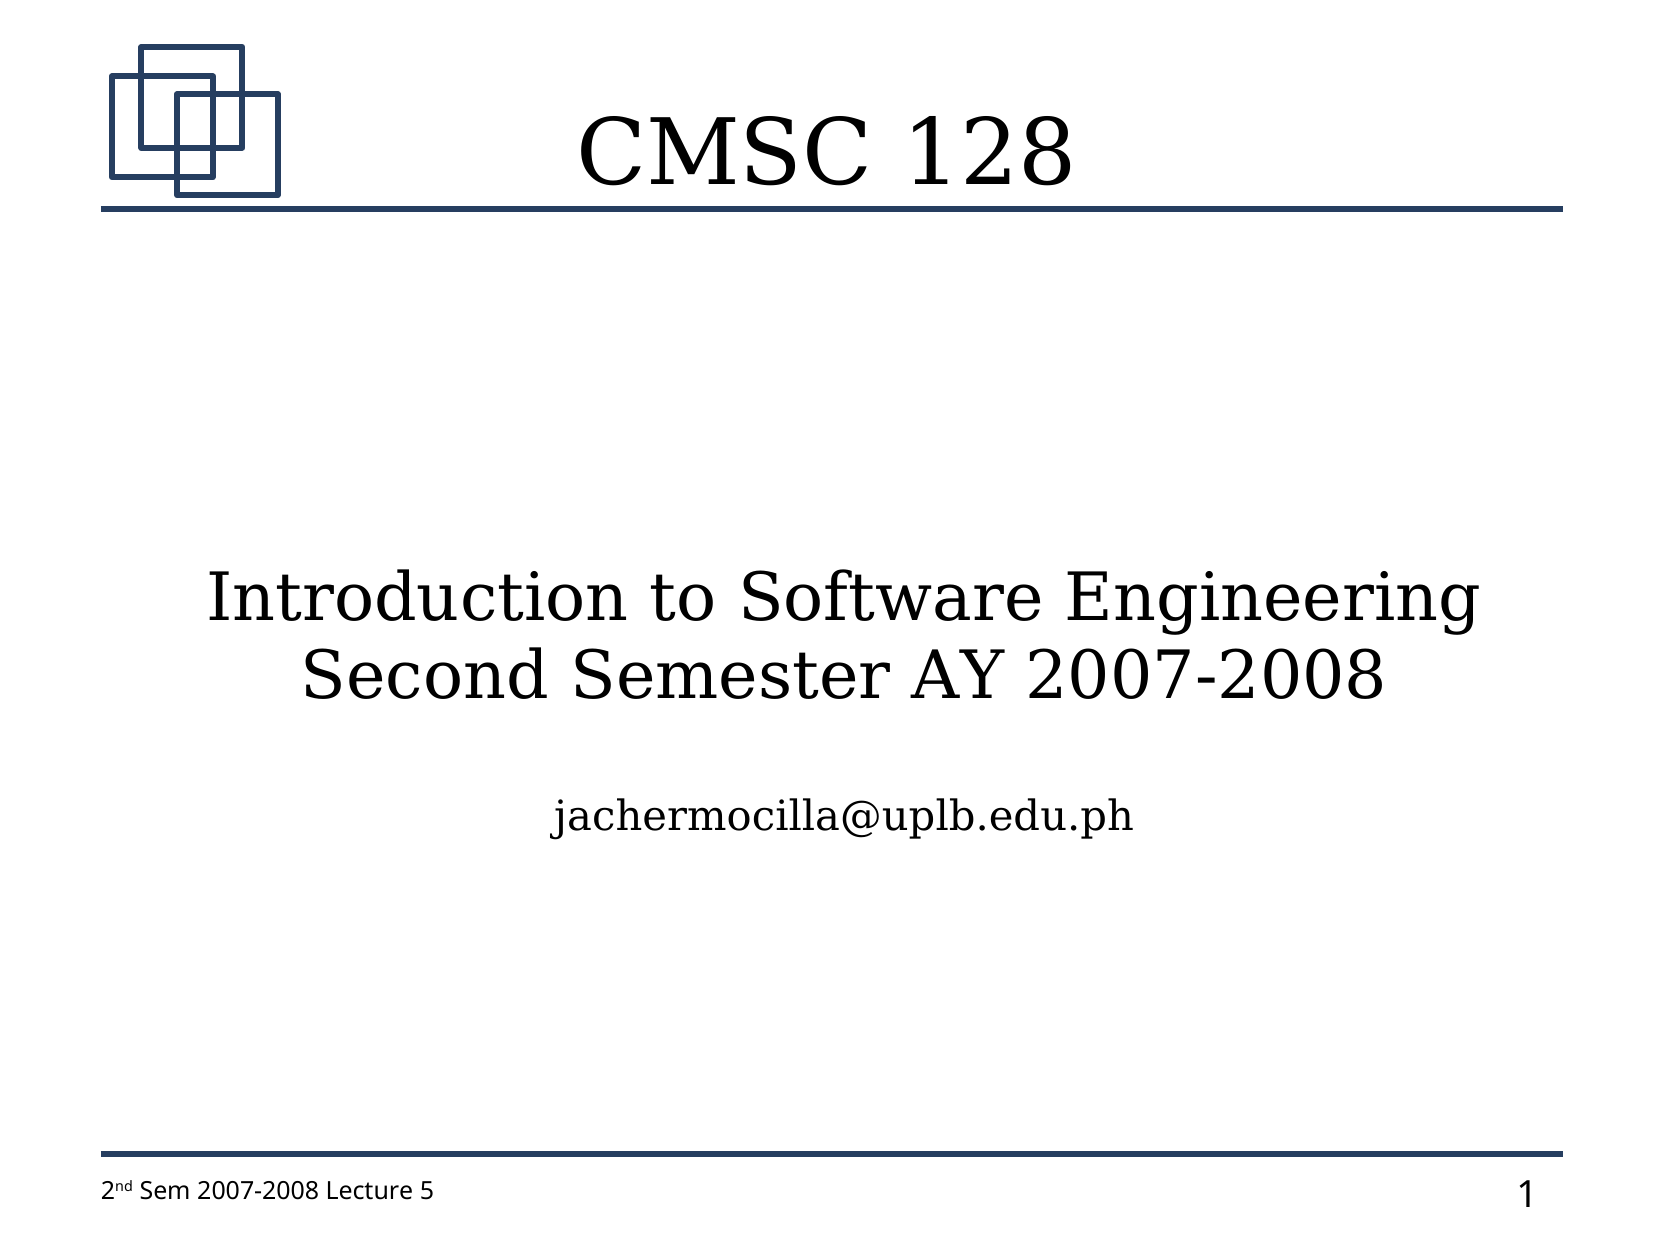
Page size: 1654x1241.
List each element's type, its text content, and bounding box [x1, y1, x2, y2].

subtitle Introduction to Software Engineering Second Semester AY 2007-2008 jachermocilla@uplb.edu.ph [82, 290, 1571, 1109]
title CMSC 128 [82, 49, 1571, 257]
